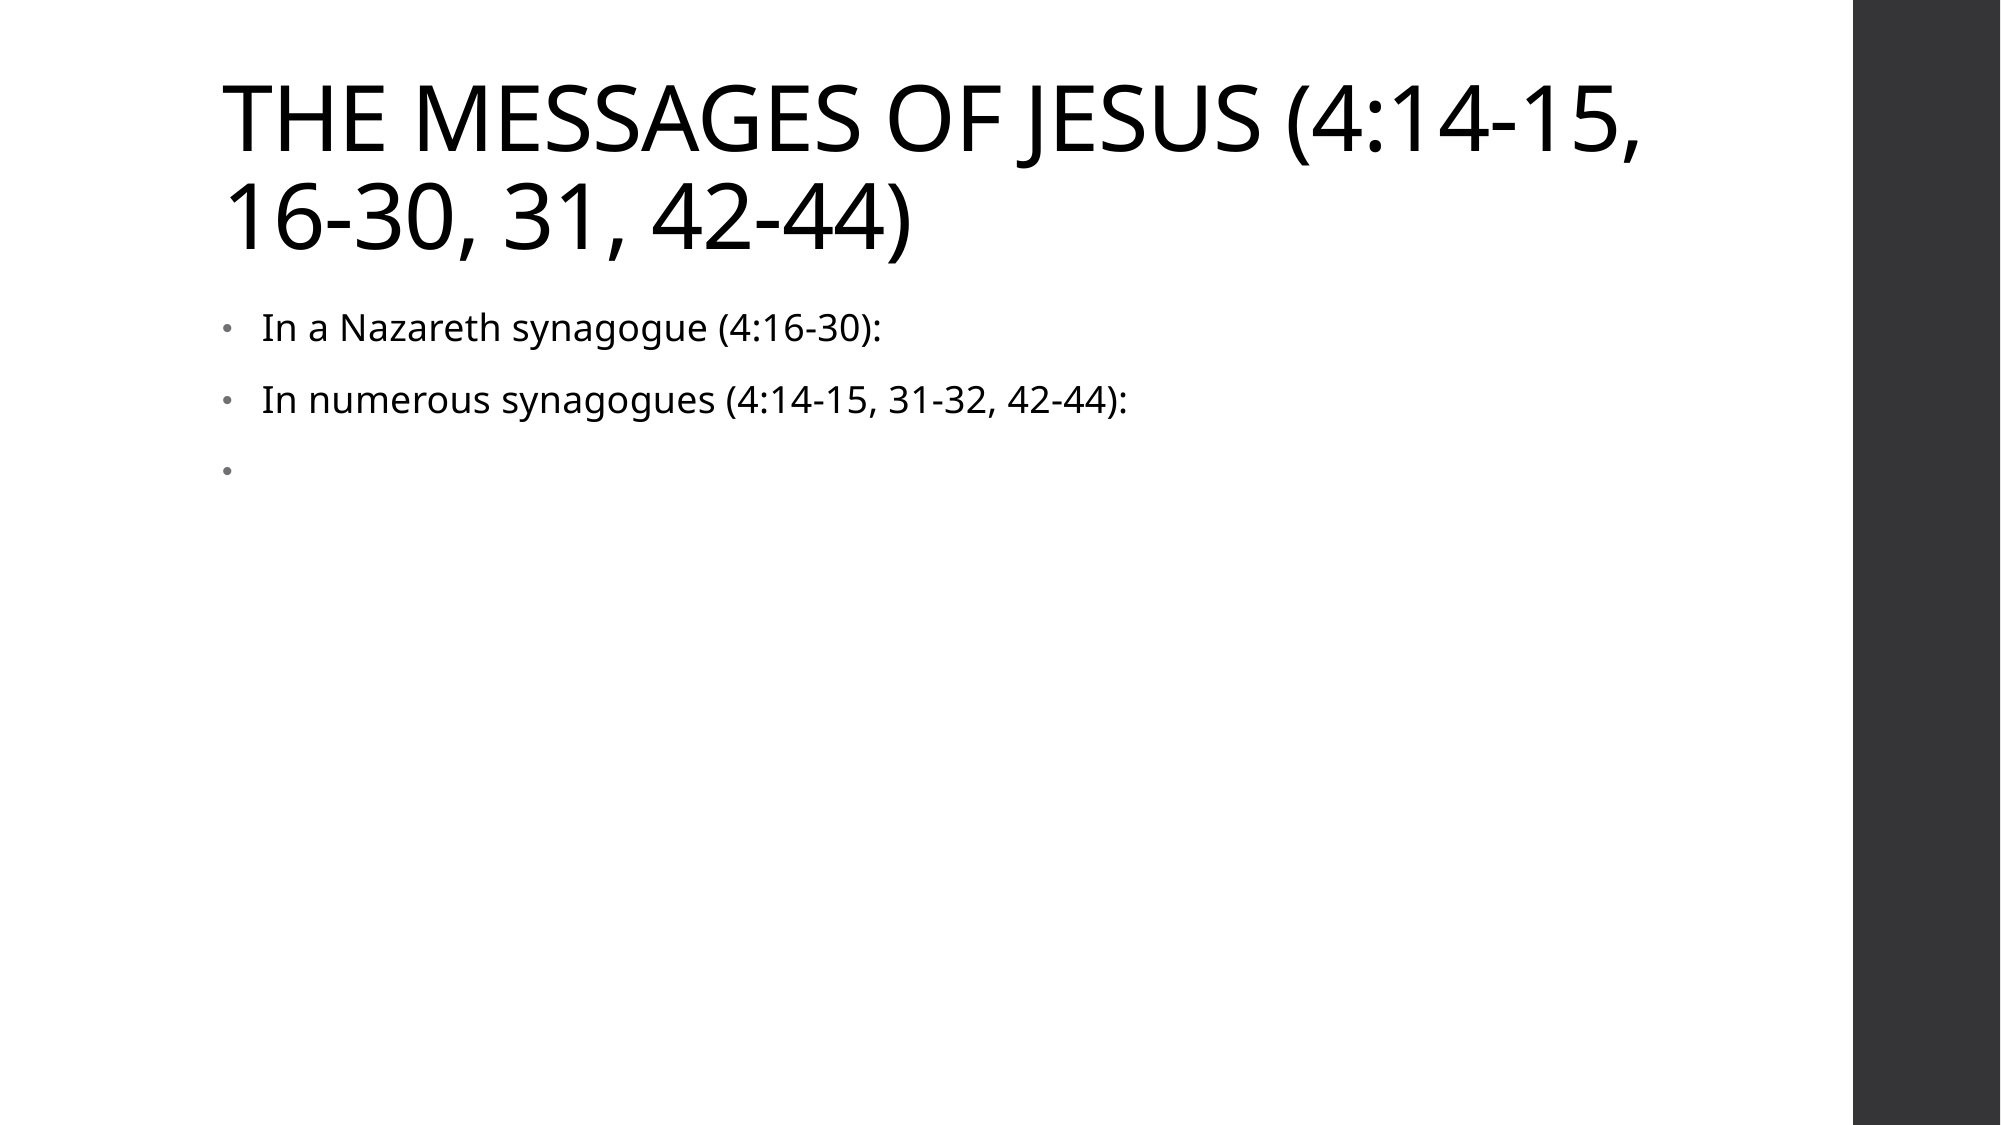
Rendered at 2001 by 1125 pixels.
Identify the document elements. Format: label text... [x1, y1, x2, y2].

list In a Nazareth synagogue (4:16-30): In numerous synagogues (4:14-15, 31-32, 42-44): [206, 299, 1617, 1014]
title THE MESSAGES OF JESUS (4:14-15, 16-30, 31, 42-44) [206, 60, 1797, 278]
